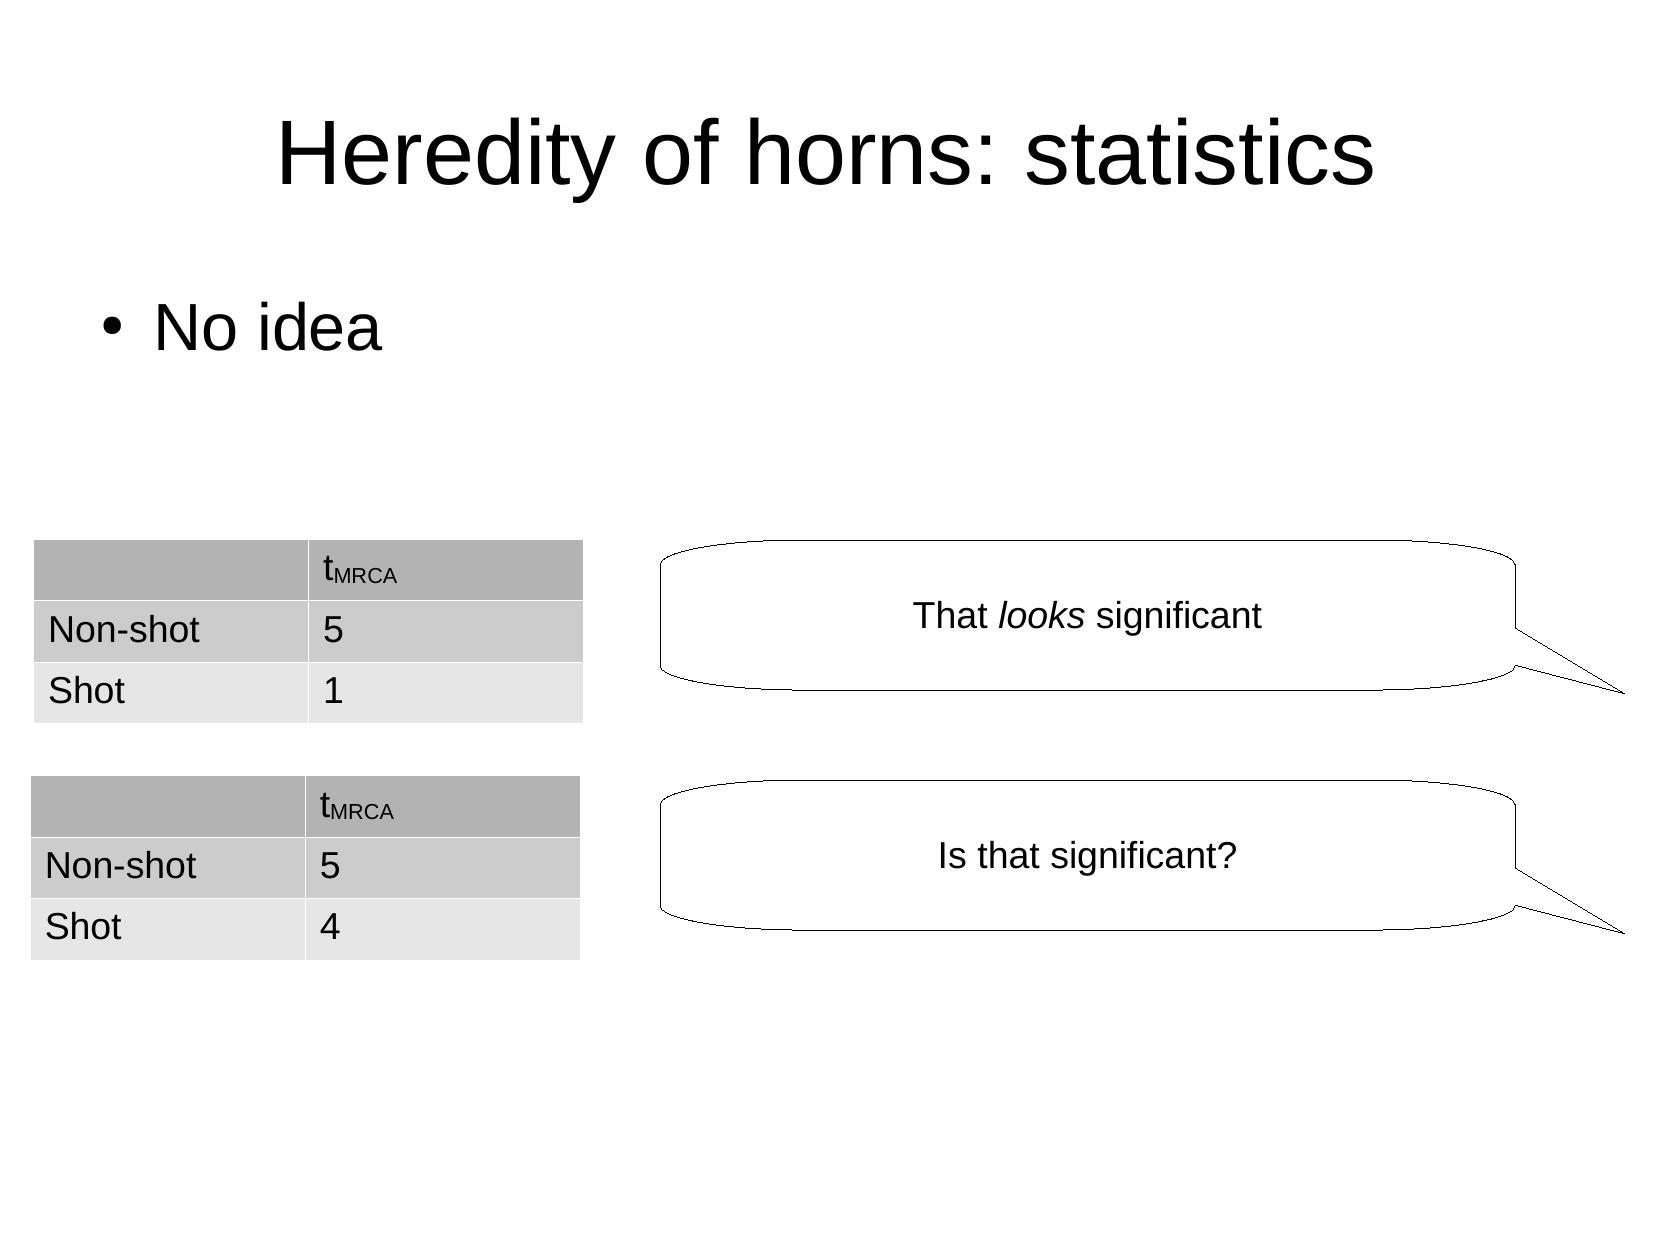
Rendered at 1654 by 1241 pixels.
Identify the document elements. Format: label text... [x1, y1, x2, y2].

table_cell Non-shot [31, 838, 305, 898]
table_cell 5 [309, 601, 583, 662]
table_cell Shot [34, 663, 308, 723]
table_cell 5 [306, 838, 580, 898]
table_cell 1 [309, 663, 583, 723]
table_cell Non-shot [34, 601, 308, 662]
text_box Is that significant? [660, 780, 1625, 934]
table_header [31, 776, 305, 837]
table_header tMRCA [309, 540, 583, 600]
table_header [34, 540, 308, 600]
table_cell Shot [31, 899, 305, 960]
list No idea [82, 290, 1571, 1010]
text_box That looks significant [660, 540, 1625, 694]
title Heredity of horns: statistics [82, 49, 1571, 257]
table_cell 4 [306, 899, 580, 960]
table_header tMRCA [306, 776, 580, 837]
